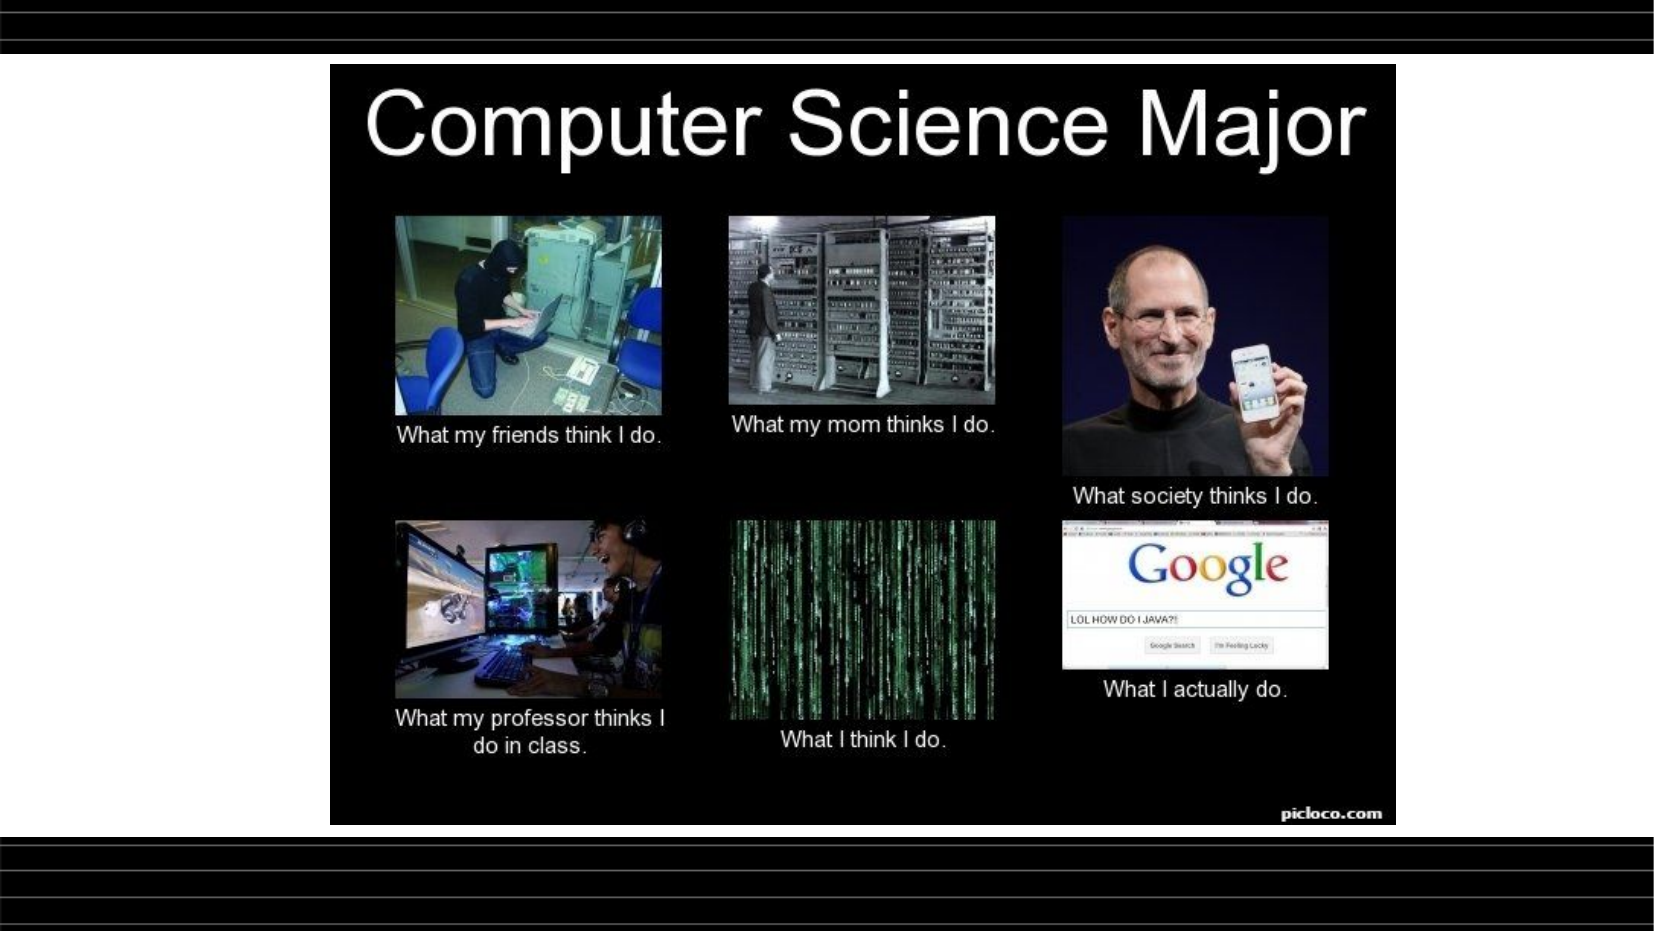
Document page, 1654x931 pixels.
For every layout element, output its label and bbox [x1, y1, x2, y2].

picture [0, 837, 1654, 931]
picture [330, 64, 1396, 826]
picture [0, 0, 1654, 54]
